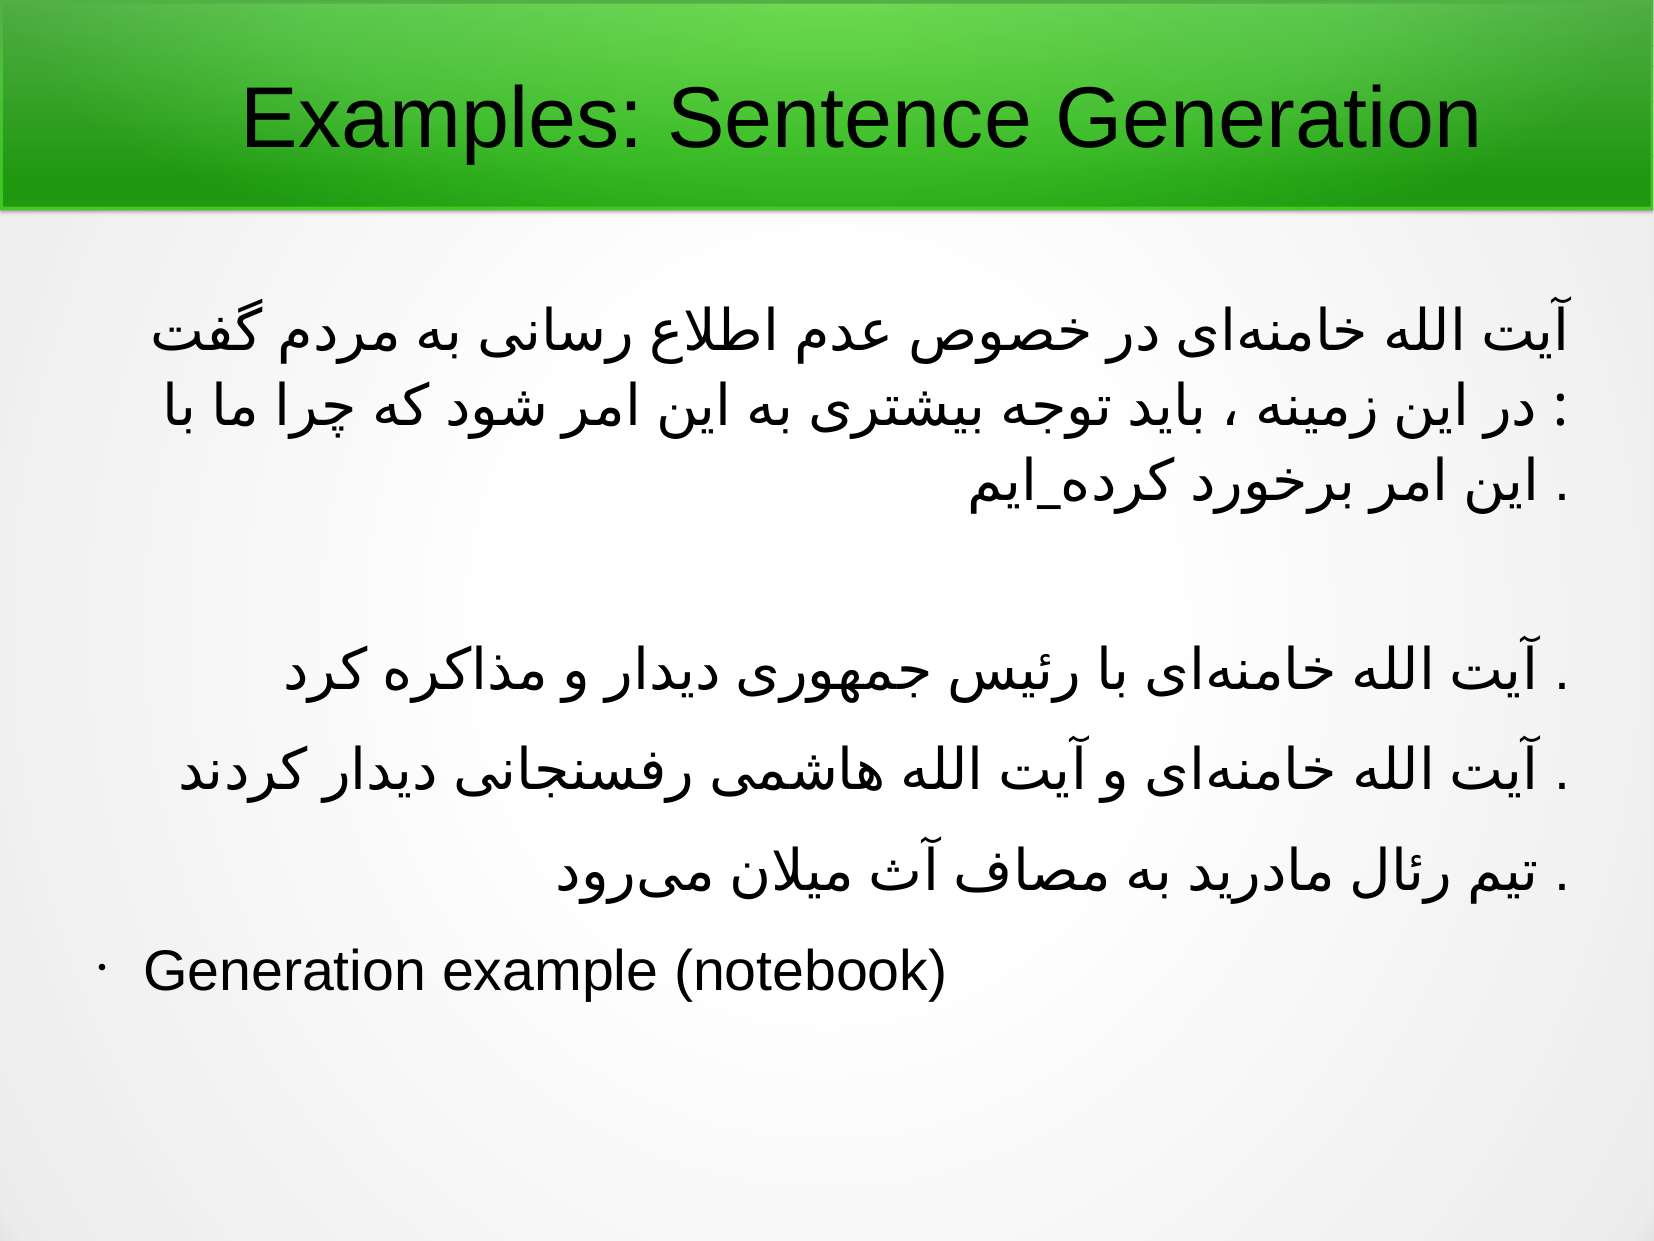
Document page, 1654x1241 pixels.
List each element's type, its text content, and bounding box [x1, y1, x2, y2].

list آیت الله خامنه‌ای در خصوص عدم اطلاع رسانی به مردم گفت : در این زمینه ، باید توجه بیشتری به این امر شود که چرا ما با این امر برخورد کرده_ایم . آیت الله خامنه‌ای با رئیس جمهوری دیدار و مذاکره کرد . آیت الله خامنه‌ای و آیت الله هاشمی رفسنجانی دیدار کردند . تیم رئال مادرید به مصاف آث میلان می‌رود . Generation example (notebook) [82, 299, 1571, 1019]
title Examples: Sentence Generation [82, 47, 1571, 189]
